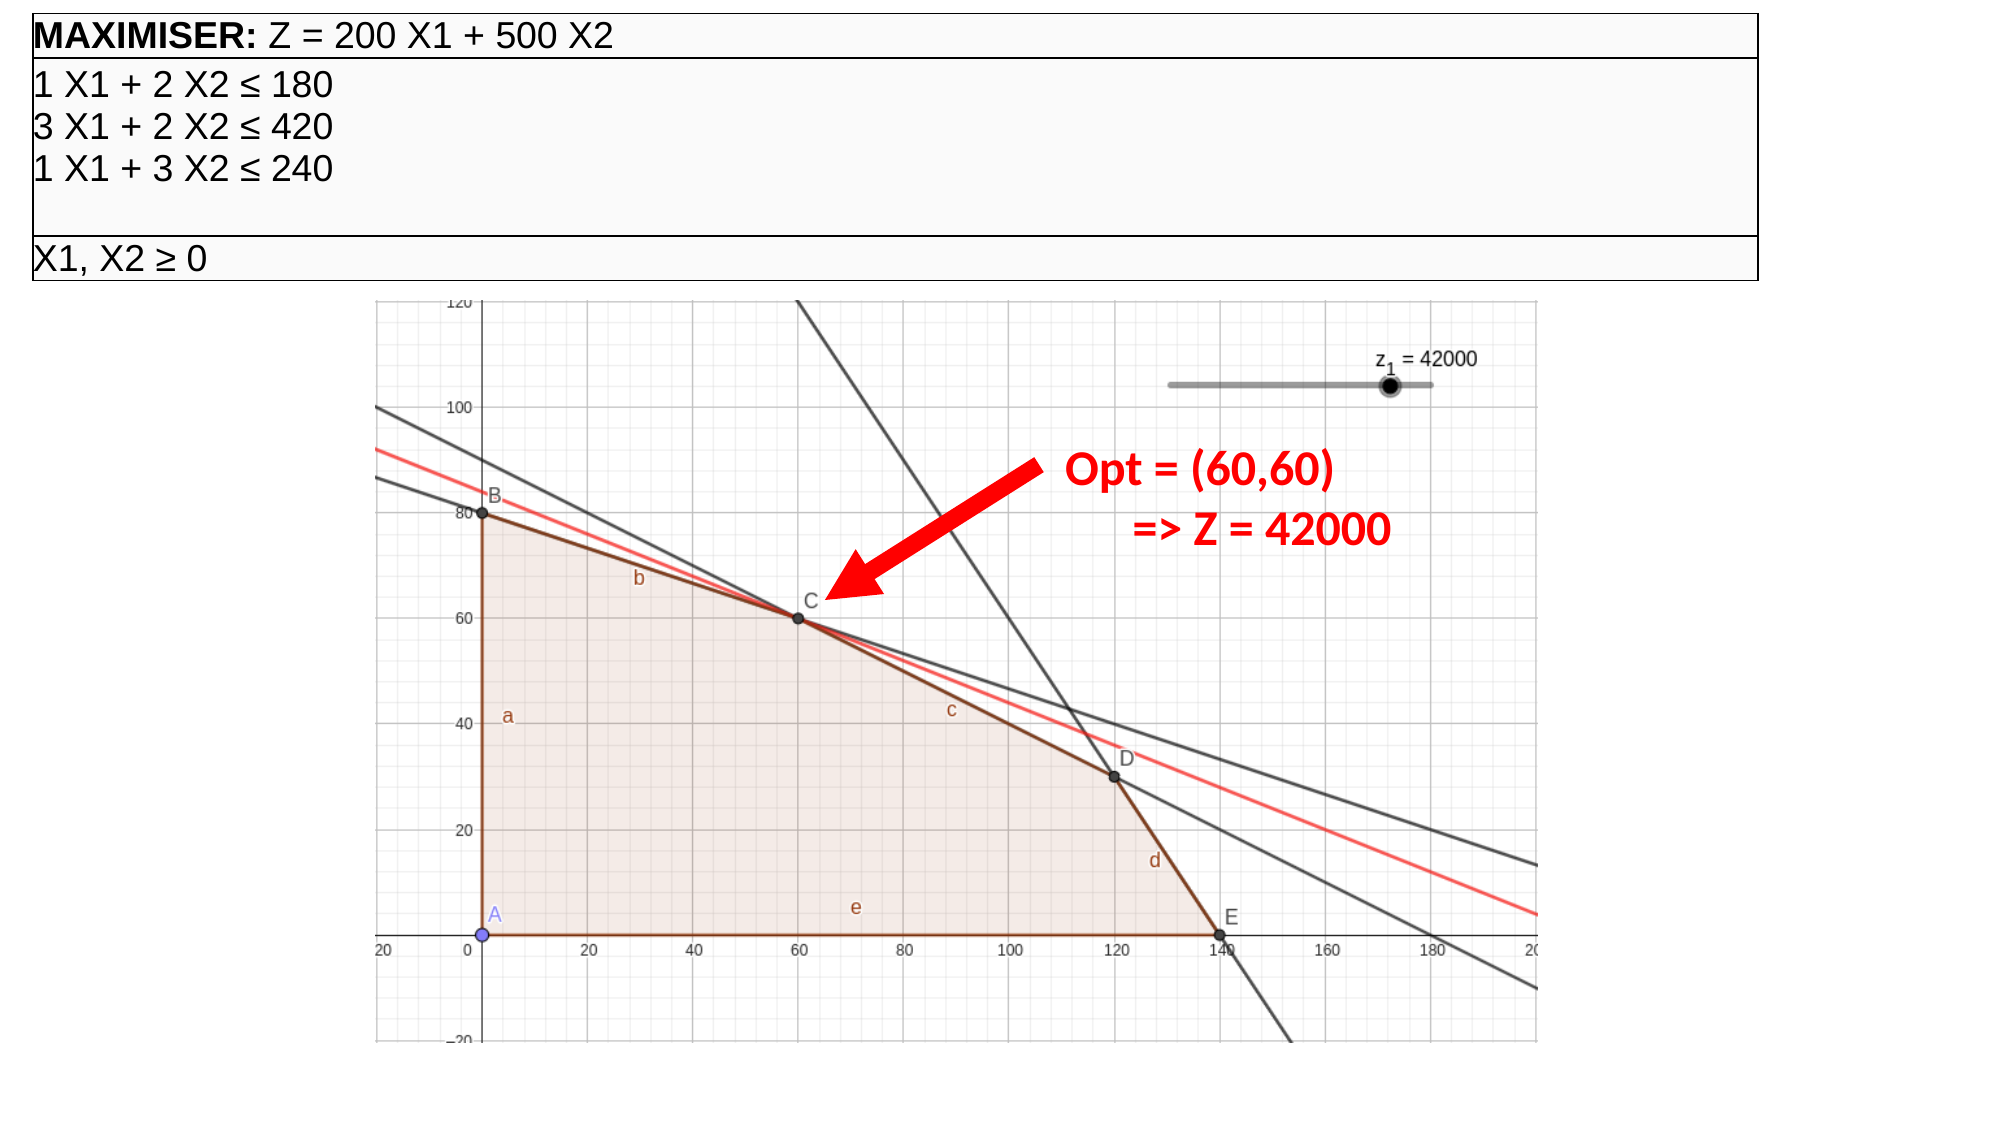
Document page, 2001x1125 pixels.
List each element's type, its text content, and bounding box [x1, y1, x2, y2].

picture [375, 300, 1538, 1043]
table_cell X1, X2 ≥ 0 [34, 237, 1757, 280]
table_cell 1 X1 + 2 X2 ≤ 180 3 X1 + 2 X2 ≤ 420 1 X1 + 3 X2 ≤ 240 [34, 59, 1757, 235]
table_cell X1, X2 ≥ 0 [34, 246, 43, 269]
text_box Opt = (60,60) => Z = 42000 [1049, 427, 1442, 563]
table_header MAXIMISER: Z = 200 X1 + 500 X2 [34, 14, 1757, 57]
